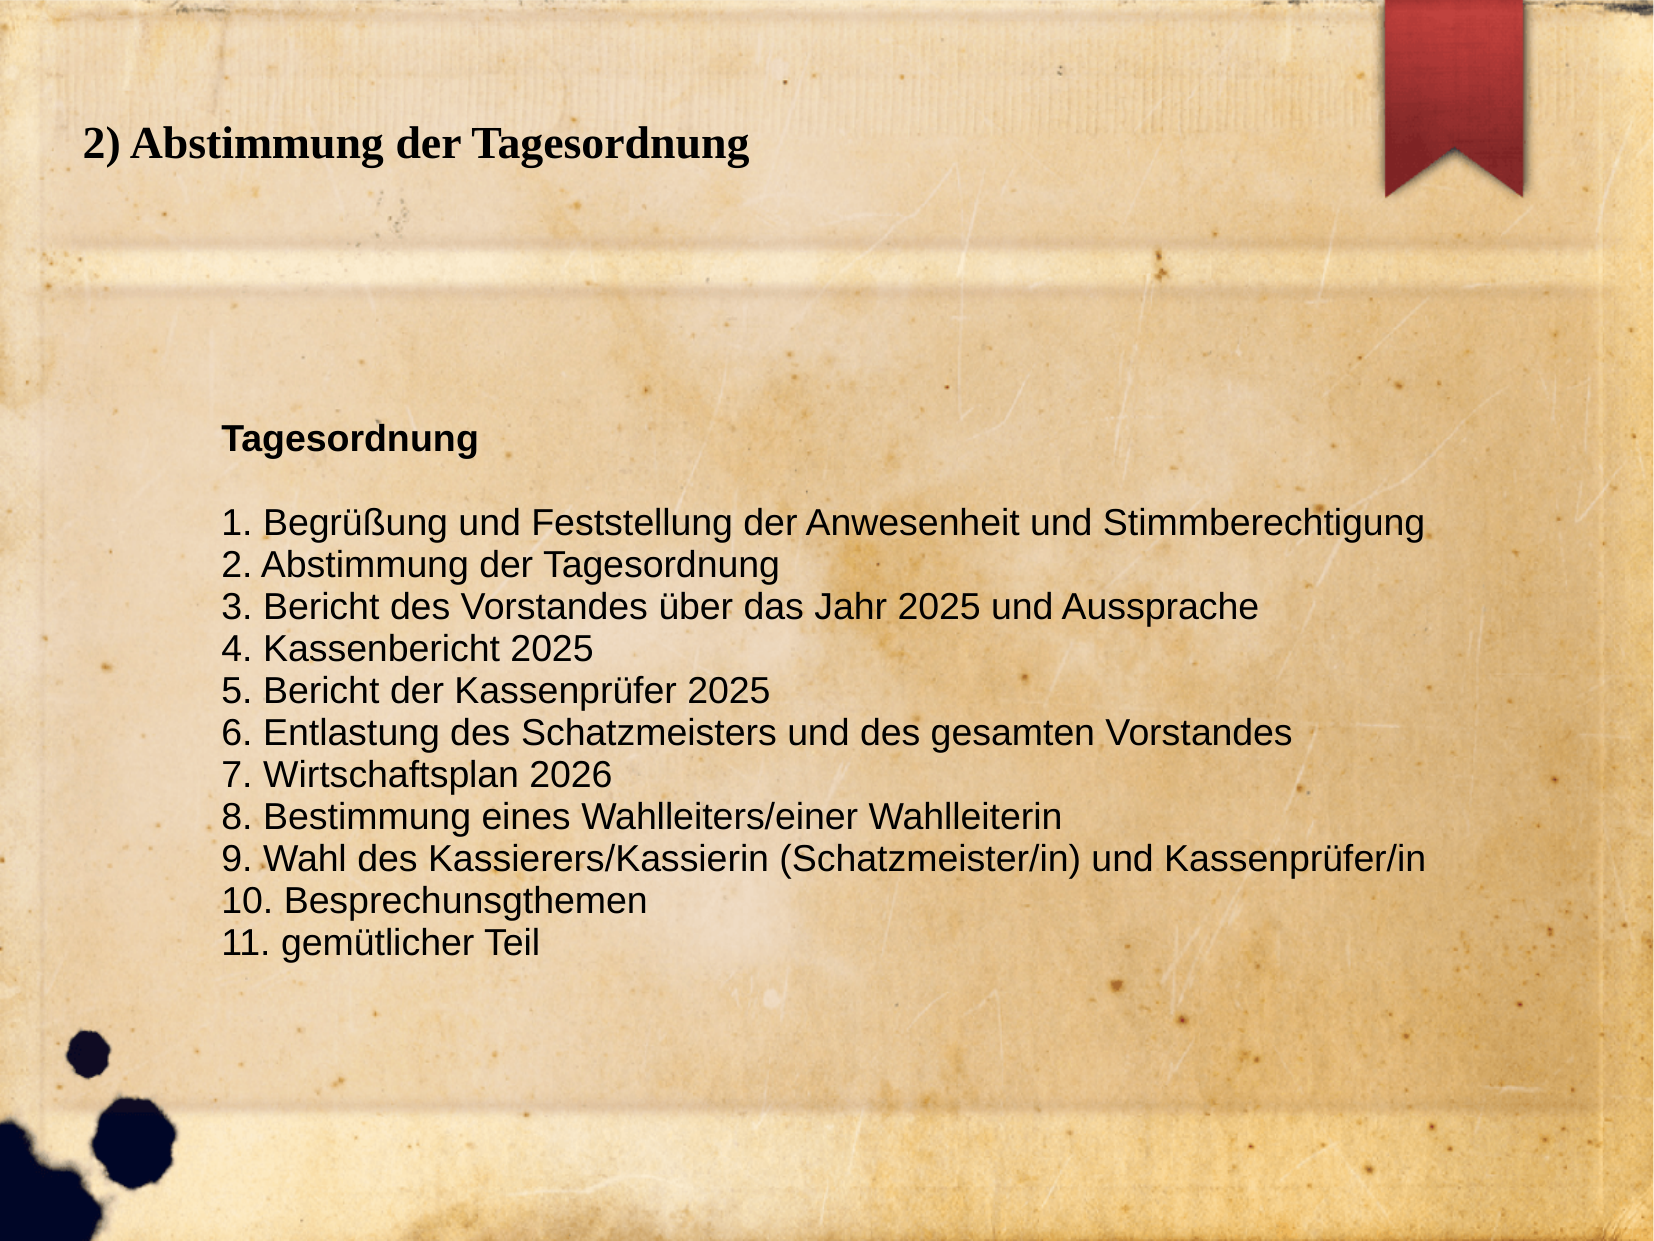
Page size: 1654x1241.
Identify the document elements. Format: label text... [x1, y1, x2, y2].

title 2) Abstimmung der Tagesordnung [82, 49, 1347, 237]
text_box Tagesordnung 1. Begrüßung und Feststellung der Anwesenheit und Stimmberechtigung 2. Abstimmung der Tagesordnung 3. Bericht des Vorstandes über das Jahr 2025 und Aussprache 4. Kassenbericht 2025 5. Bericht der Kassenprüfer 2025 6. Entlastung des Schatzmeisters und des gesamten Vorstandes 7. Wirtschaftsplan 2026 8. Bestimmung eines Wahlleiters/einer Wahlleiterin 9. Wahl des Kassierers/Kassierin (Schatzmeister/in) und Kassenprüfer/in 10. Besprechunsgthemen 11. gemütlicher Teil [206, 344, 1444, 1004]
picture [0, 0, 1654, 1241]
